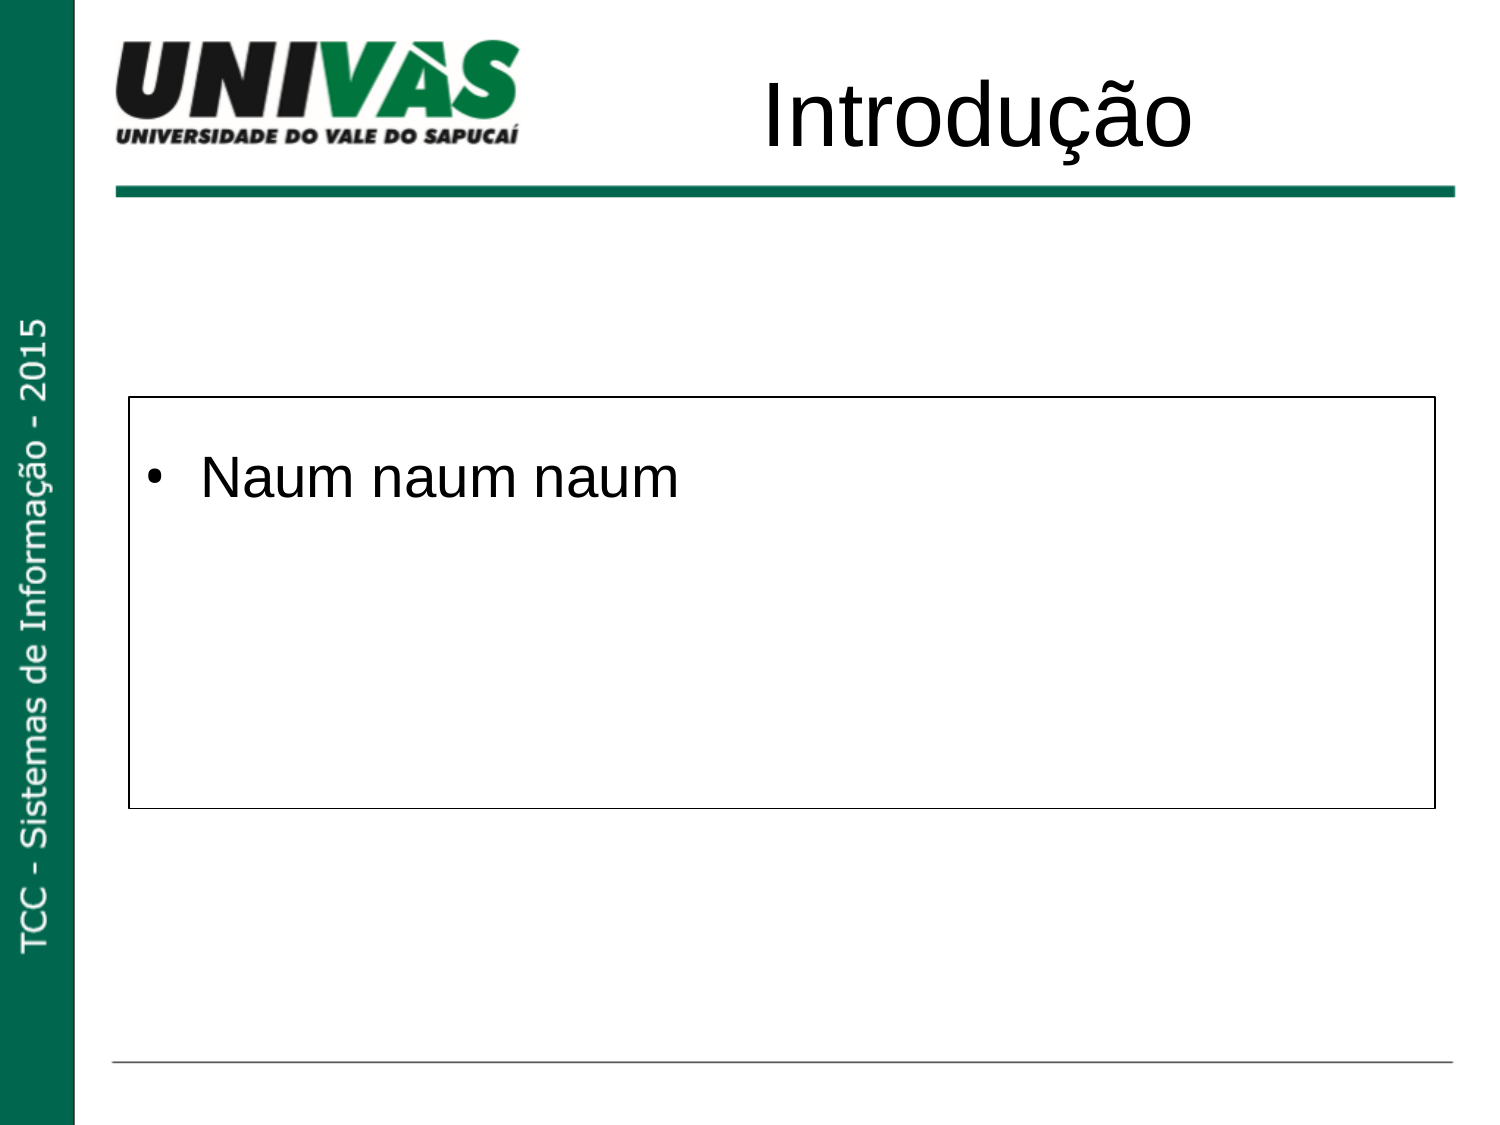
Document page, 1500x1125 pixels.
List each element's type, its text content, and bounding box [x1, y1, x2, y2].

text_box Naum naum naum [128, 397, 1436, 809]
picture [0, 0, 1500, 1125]
title Introdução [515, 35, 1442, 186]
